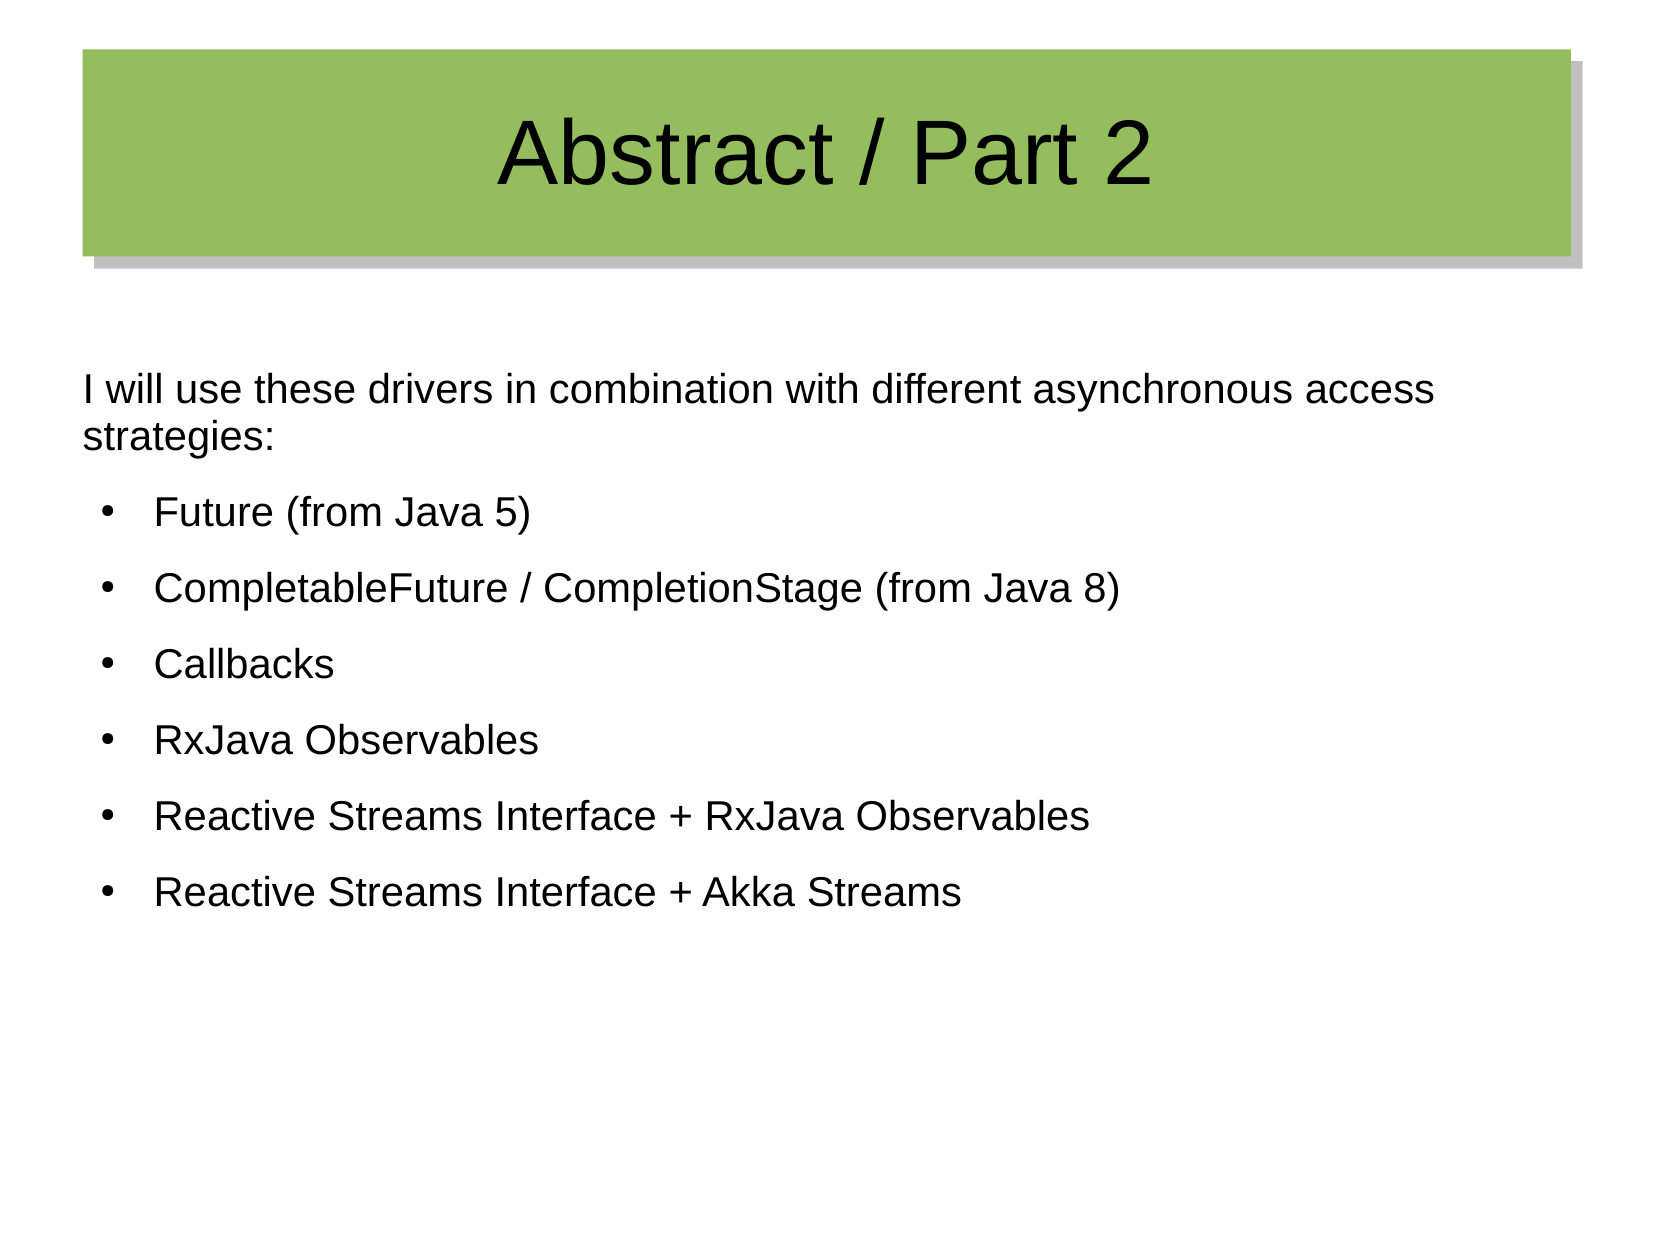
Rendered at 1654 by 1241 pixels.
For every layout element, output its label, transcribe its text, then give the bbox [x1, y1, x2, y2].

title Abstract / Part 2 [82, 49, 1571, 257]
list I will use these drivers in combination with different asynchronous access strategies: Future (from Java 5) CompletableFuture / CompletionStage (from Java 8) Callbacks RxJava Observables Reactive Streams Interface + RxJava Observables Reactive Streams Interface + Akka Streams [82, 290, 1571, 1010]
